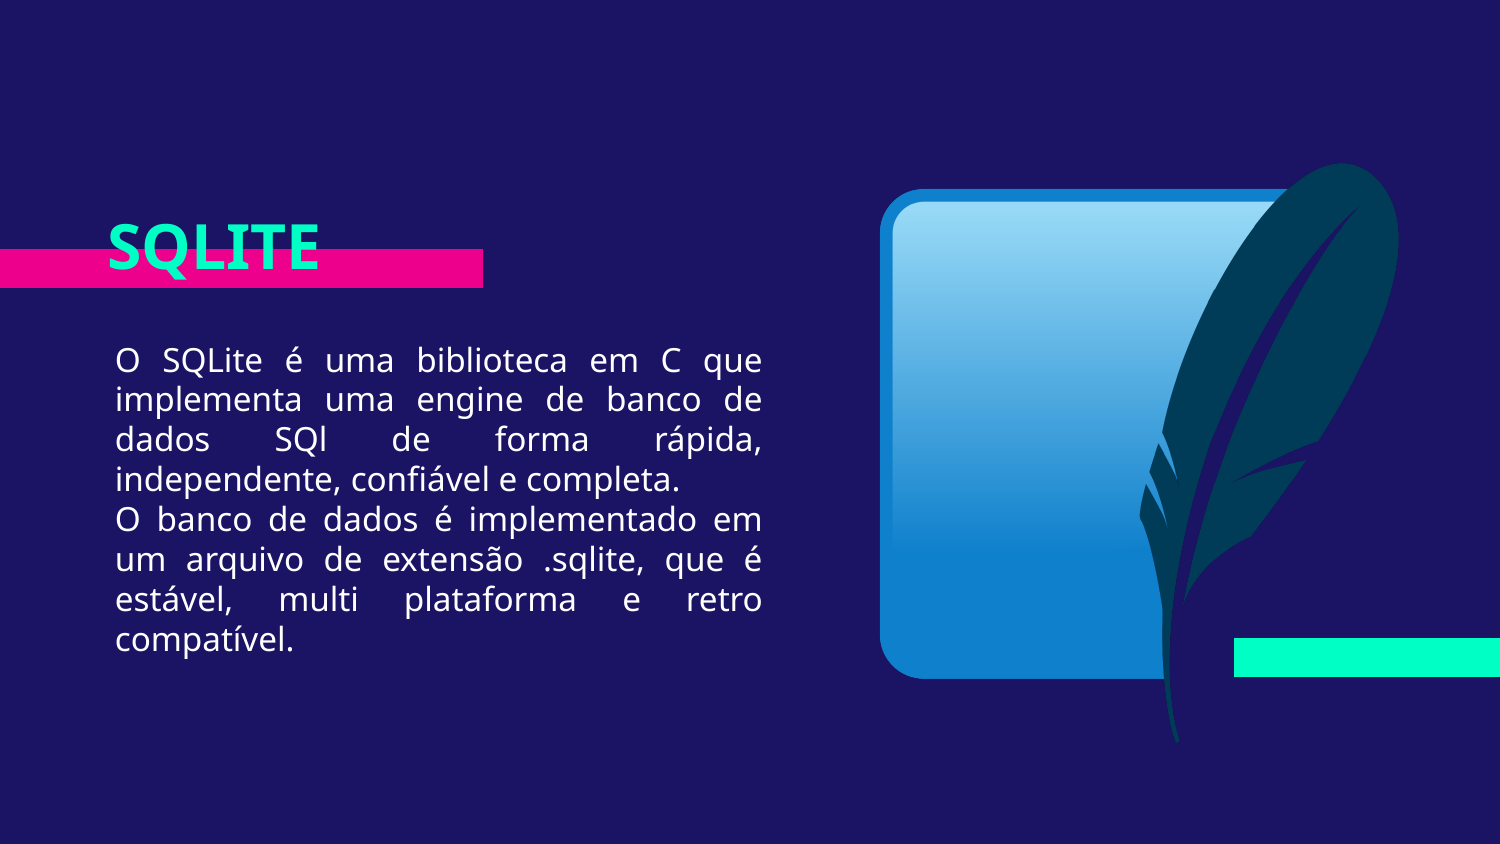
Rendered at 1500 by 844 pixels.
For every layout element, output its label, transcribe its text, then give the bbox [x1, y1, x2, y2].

picture [837, 151, 1441, 755]
title SQLITE [92, 191, 677, 302]
list O SQLite é uma biblioteca em C que implementa uma engine de banco de dados SQl de forma rápida, independente, confiável e completa. O banco de dados é implementado em um arquivo de extensão .sqlite, que é estável, multi plataforma e retro compatível. [99, 323, 779, 674]
